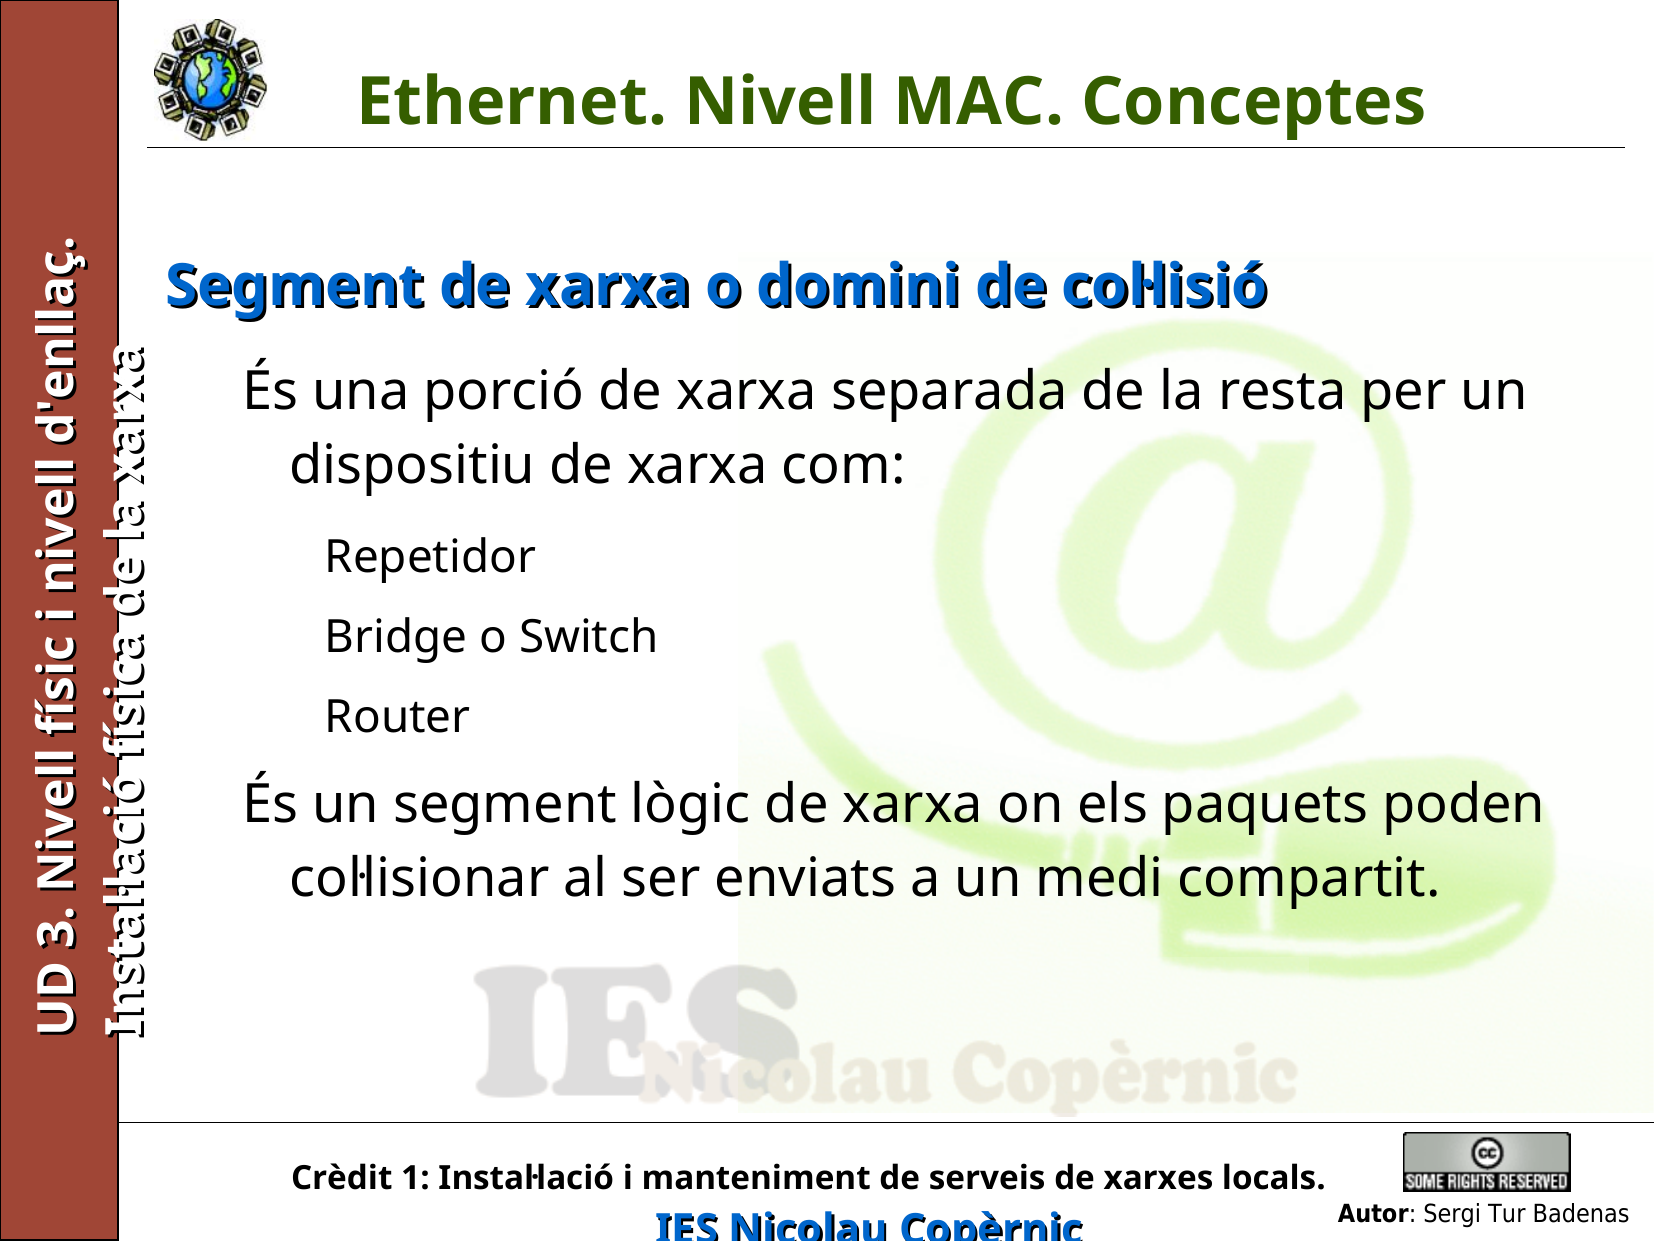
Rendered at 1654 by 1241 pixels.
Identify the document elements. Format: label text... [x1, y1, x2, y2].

title Ethernet. Nivell MAC. Conceptes [147, 56, 1636, 141]
picture [1403, 1132, 1571, 1192]
list Segment de xarxa o domini de col·lisió És una porció de xarxa separada de la resta per un dispositiu de xarxa com: Repetidor Bridge o Switch Router És un segment lògic de xarxa on els paquets poden col·lisionar al ser enviats a un medi compartit. [147, 242, 1636, 1093]
picture [154, 19, 268, 56]
picture [466, 252, 1654, 1117]
